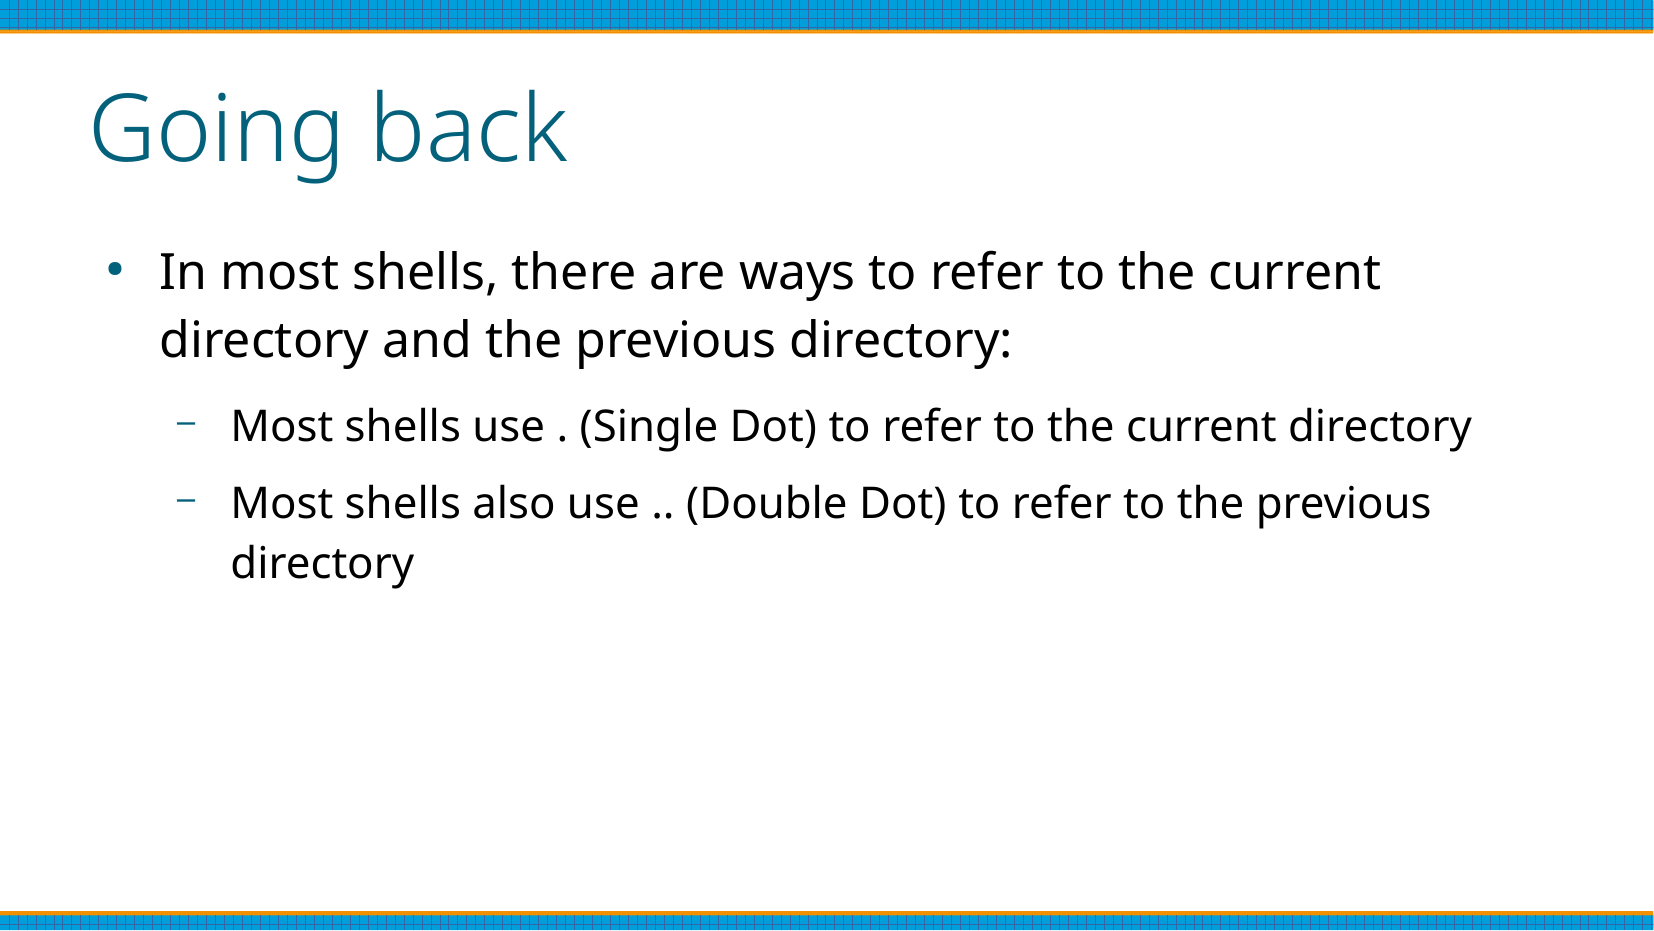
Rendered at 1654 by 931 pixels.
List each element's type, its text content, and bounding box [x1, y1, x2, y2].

title Going back [88, 44, 1565, 207]
list In most shells, there are ways to refer to the current directory and the previous directory: Most shells use . (Single Dot) to refer to the current directory Most shells also use .. (Double Dot) to refer to the previous directory [88, 236, 1565, 901]
